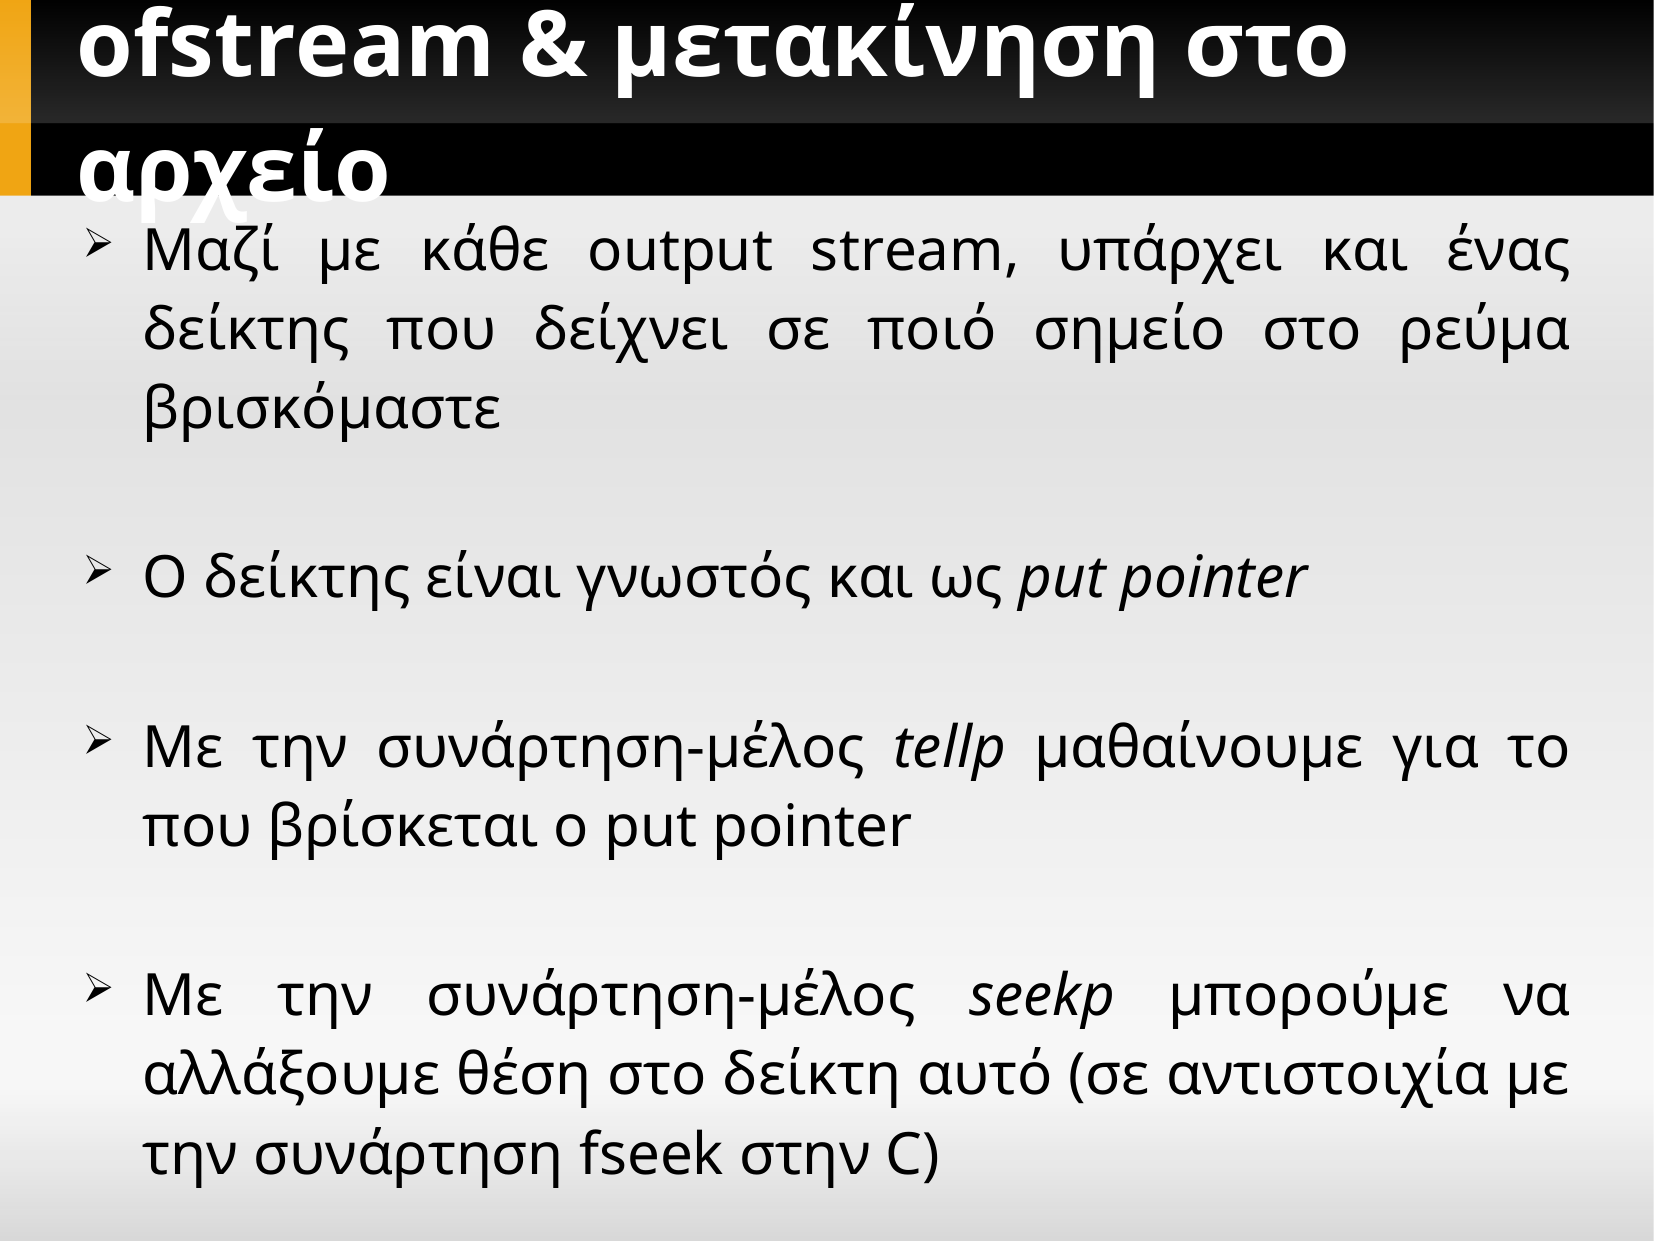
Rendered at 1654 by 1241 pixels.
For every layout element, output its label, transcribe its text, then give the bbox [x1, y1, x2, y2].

subtitle Μαζί με κάθε output stream, υπάρχει και ένας δείκτης που δείχνει σε ποιό σημείο στο ρεύμα βρισκόμαστε Ο δείκτης είναι γνωστός και ως put pointer Με την συνάρτηση-μέλος tellp μαθαίνουμε για το που βρίσκεται ο put pointer Με την συνάρτηση-μέλος seekp μπορούμε να αλλάξουμε θέση στο δείκτη αυτό (σε αντιστοιχία με την συνάρτηση fseek στην C) [82, 270, 1571, 1129]
picture [0, 0, 1654, 1241]
title ofstream & μετακίνηση στο αρχείο [76, 0, 1613, 208]
